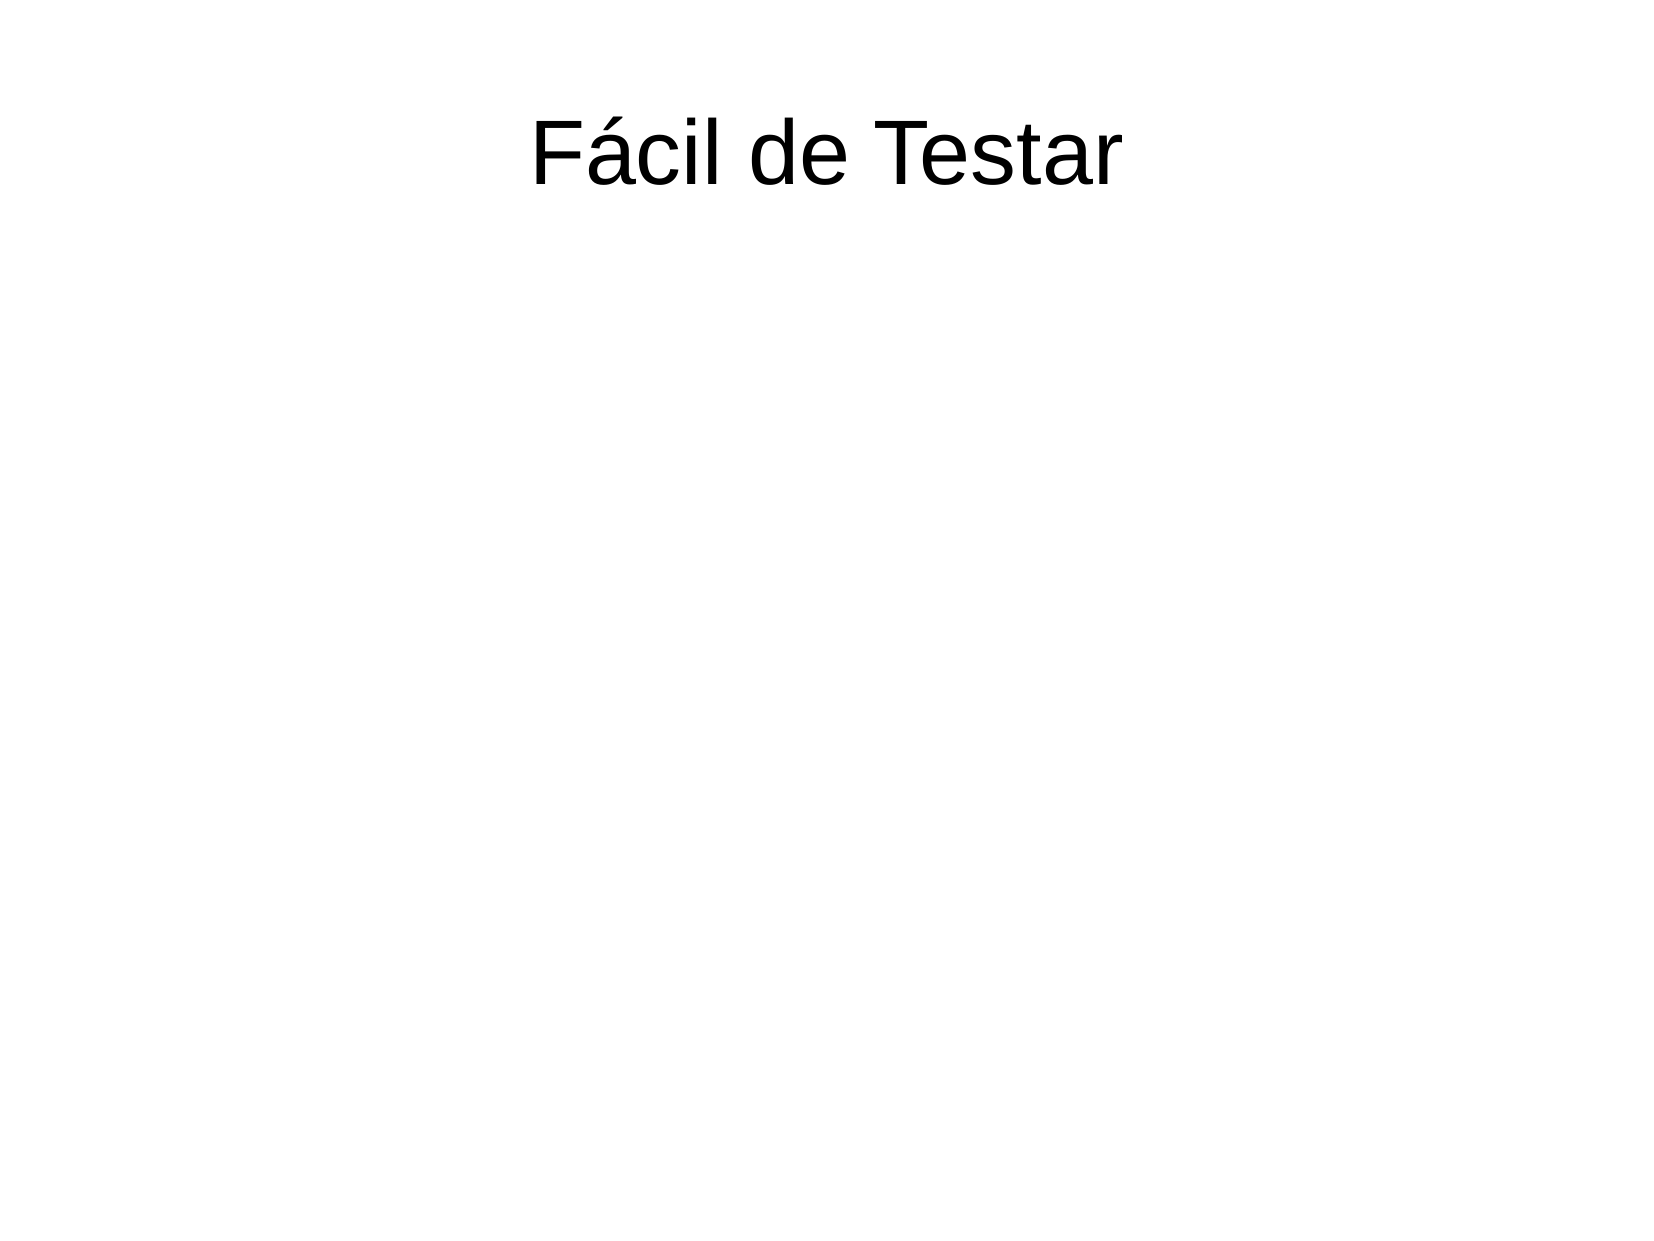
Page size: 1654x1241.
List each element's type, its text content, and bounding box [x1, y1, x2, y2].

title Fácil de Testar [82, 49, 1571, 257]
